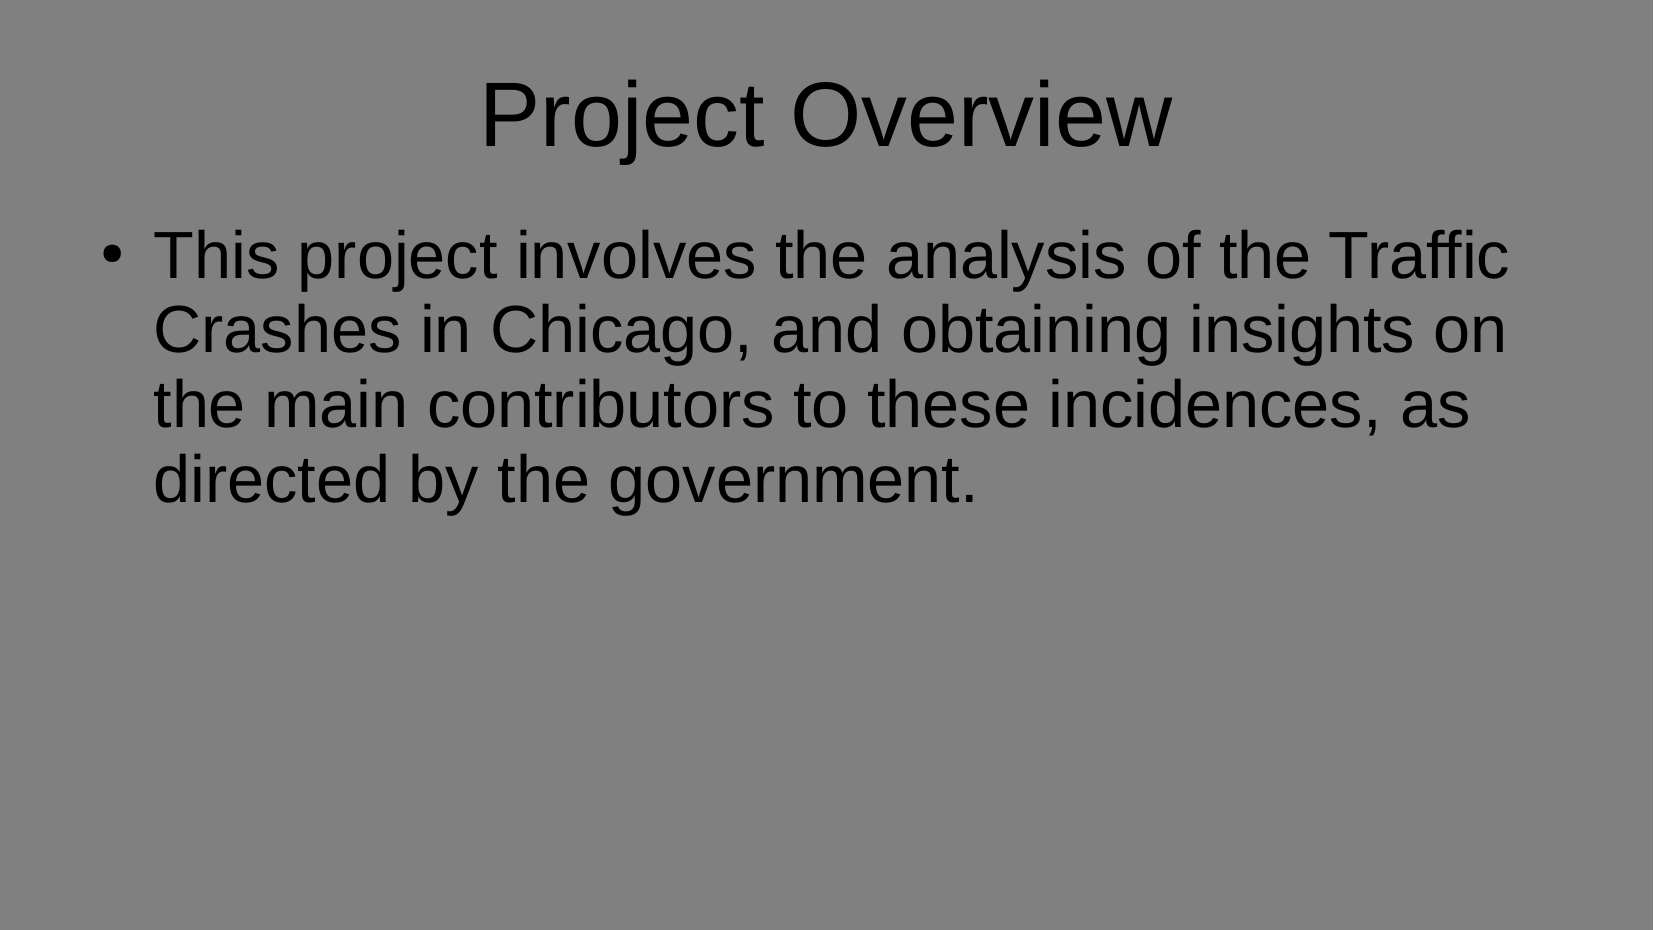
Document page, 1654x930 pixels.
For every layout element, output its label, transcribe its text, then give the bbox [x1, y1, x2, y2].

list This project involves the analysis of the Traffic Crashes in Chicago, and obtaining insights on the main contributors to these incidences, as directed by the government. [82, 217, 1571, 757]
title Project Overview [82, 37, 1571, 193]
